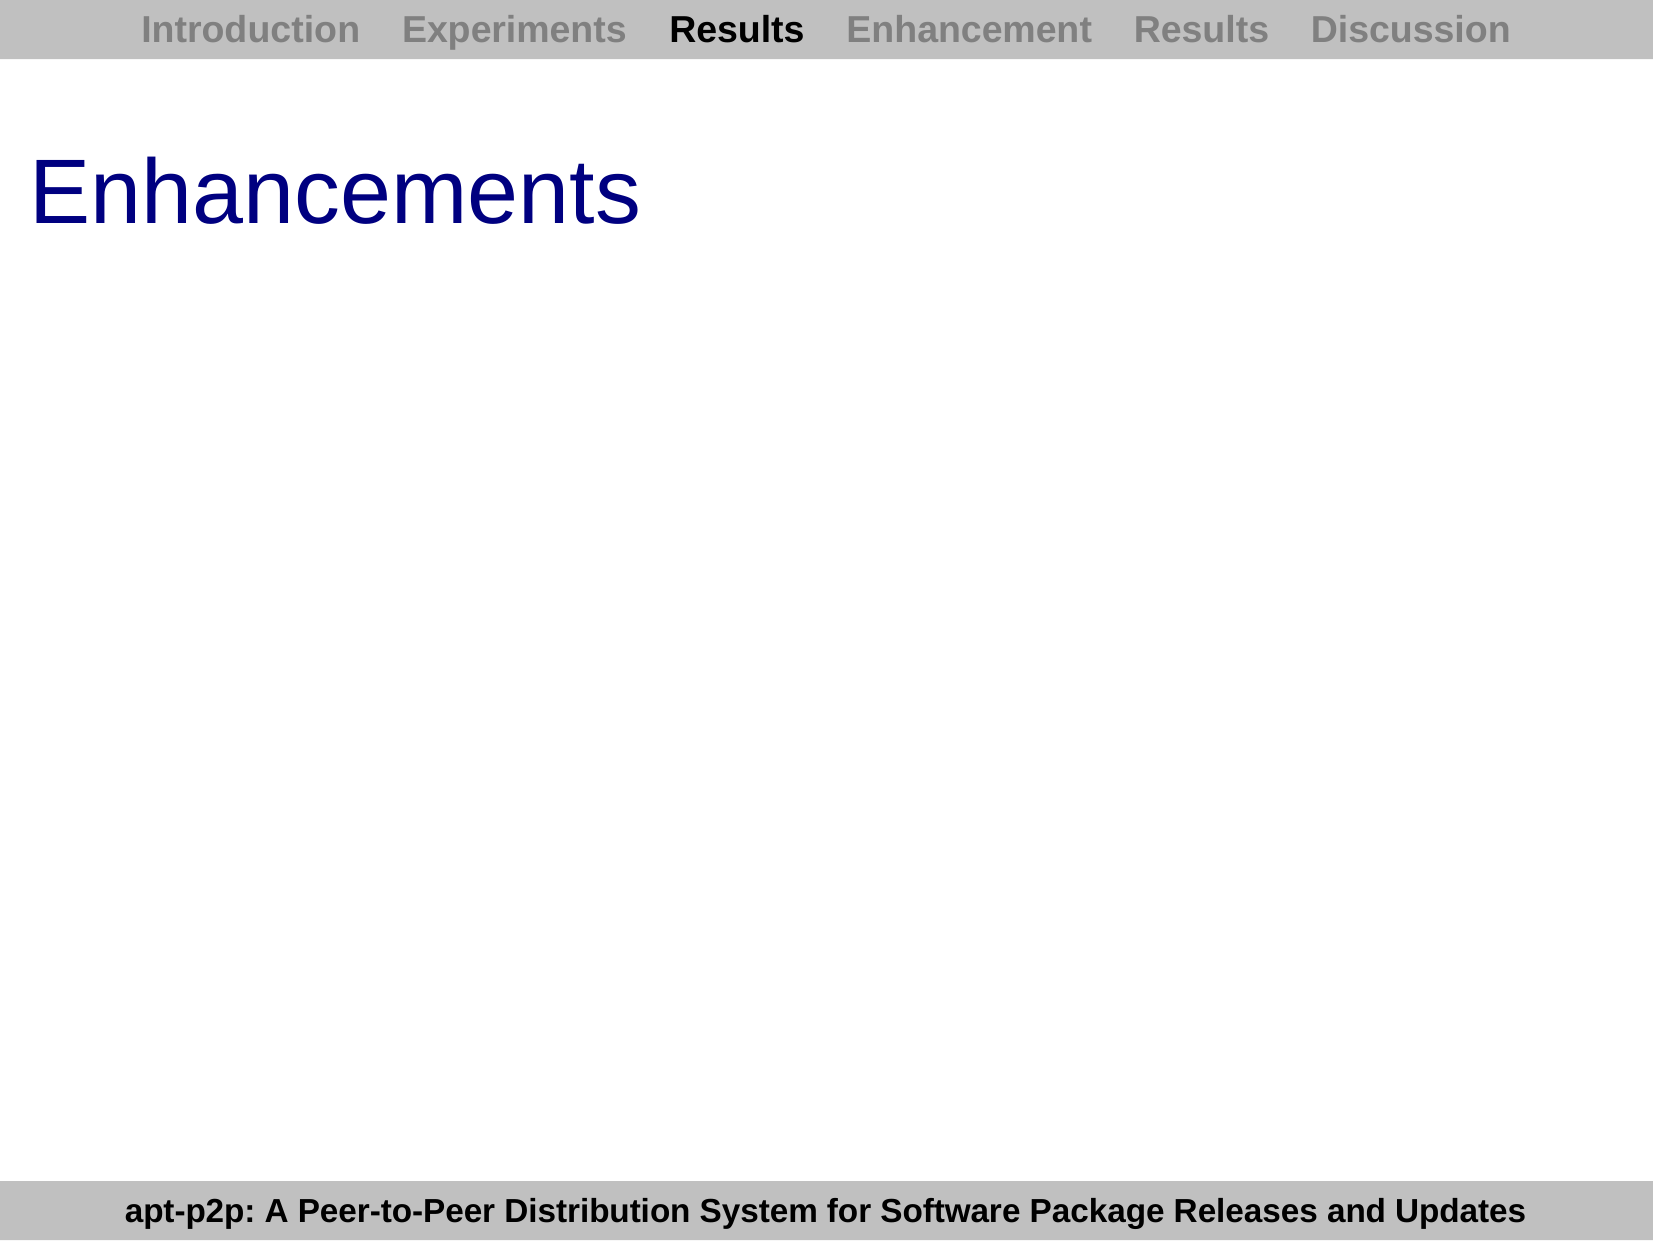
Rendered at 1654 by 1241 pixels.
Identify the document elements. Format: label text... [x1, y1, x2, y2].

title Enhancements [29, 88, 1442, 296]
